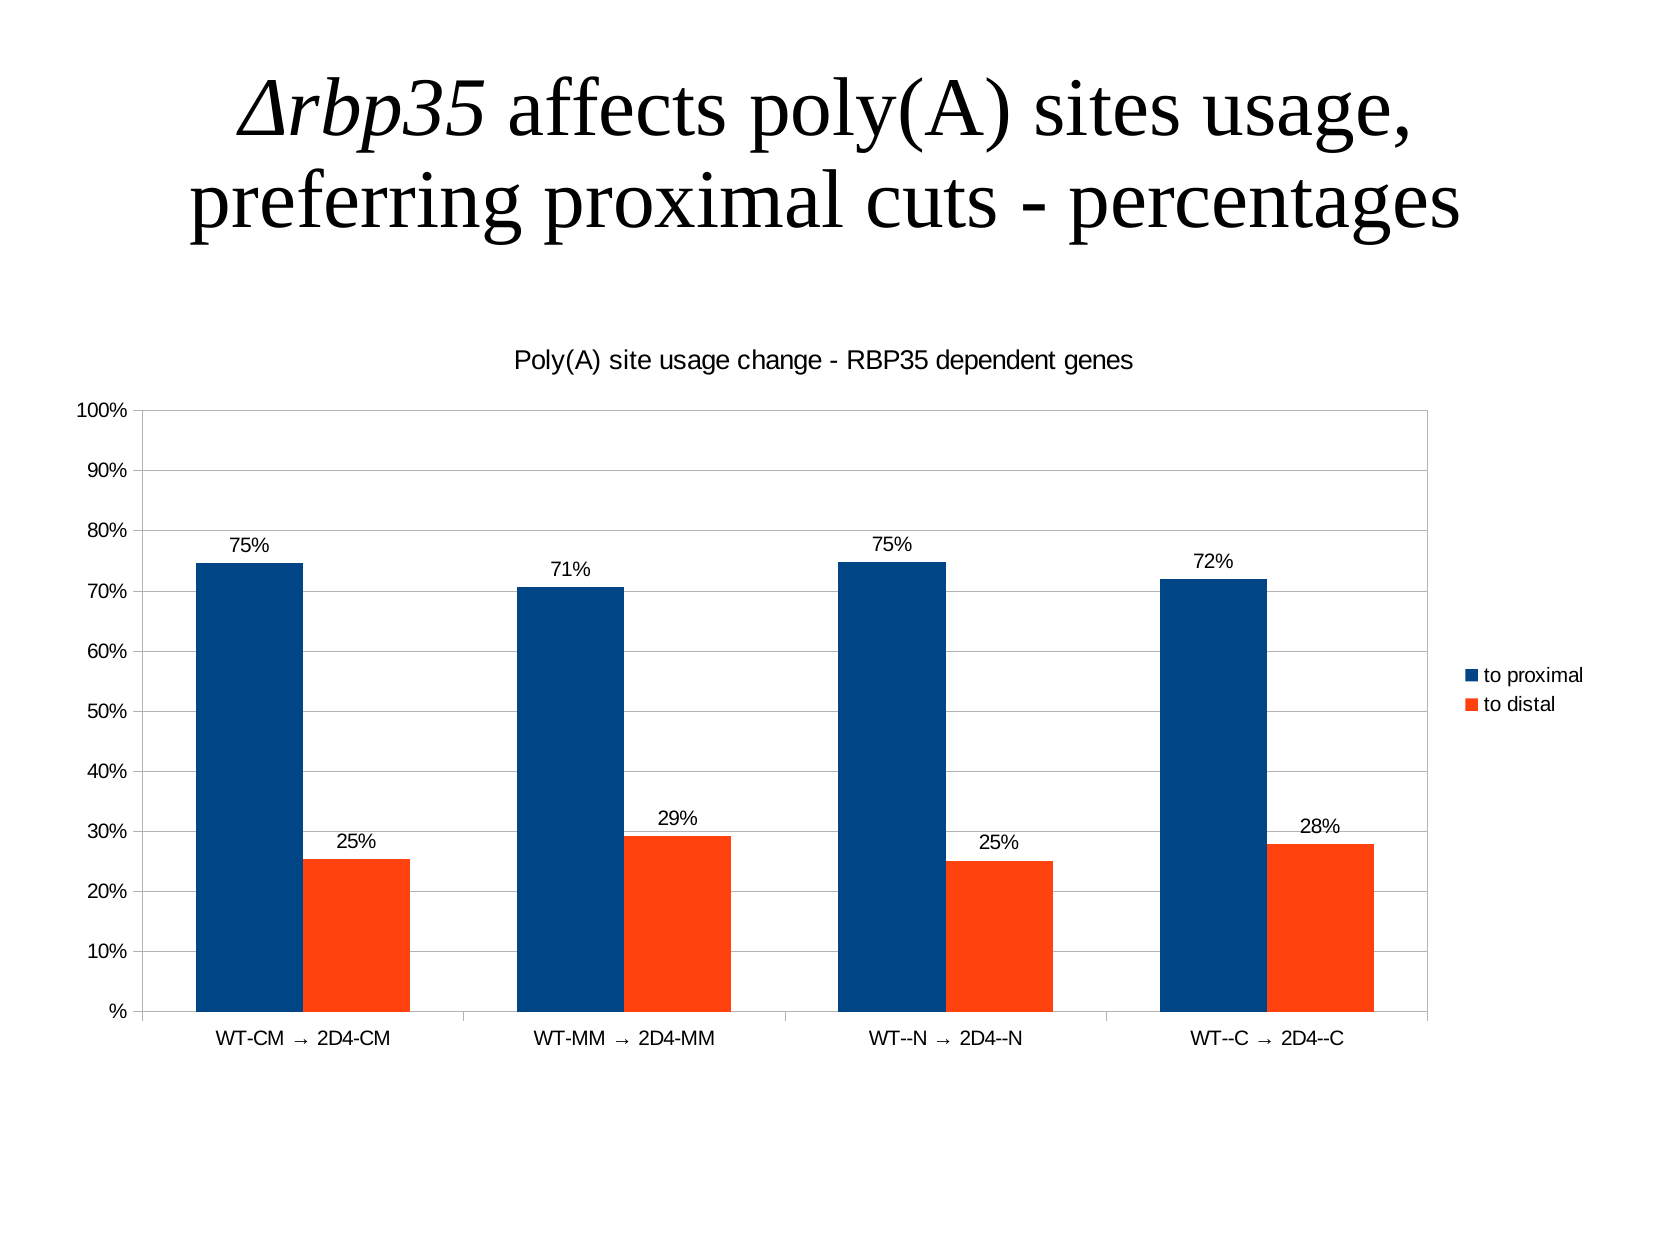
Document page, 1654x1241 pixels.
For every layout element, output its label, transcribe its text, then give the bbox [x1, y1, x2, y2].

chart [45, 315, 1604, 1066]
title Δrbp35 affects poly(A) sites usage, preferring proximal cuts - percentages [82, 49, 1571, 257]
